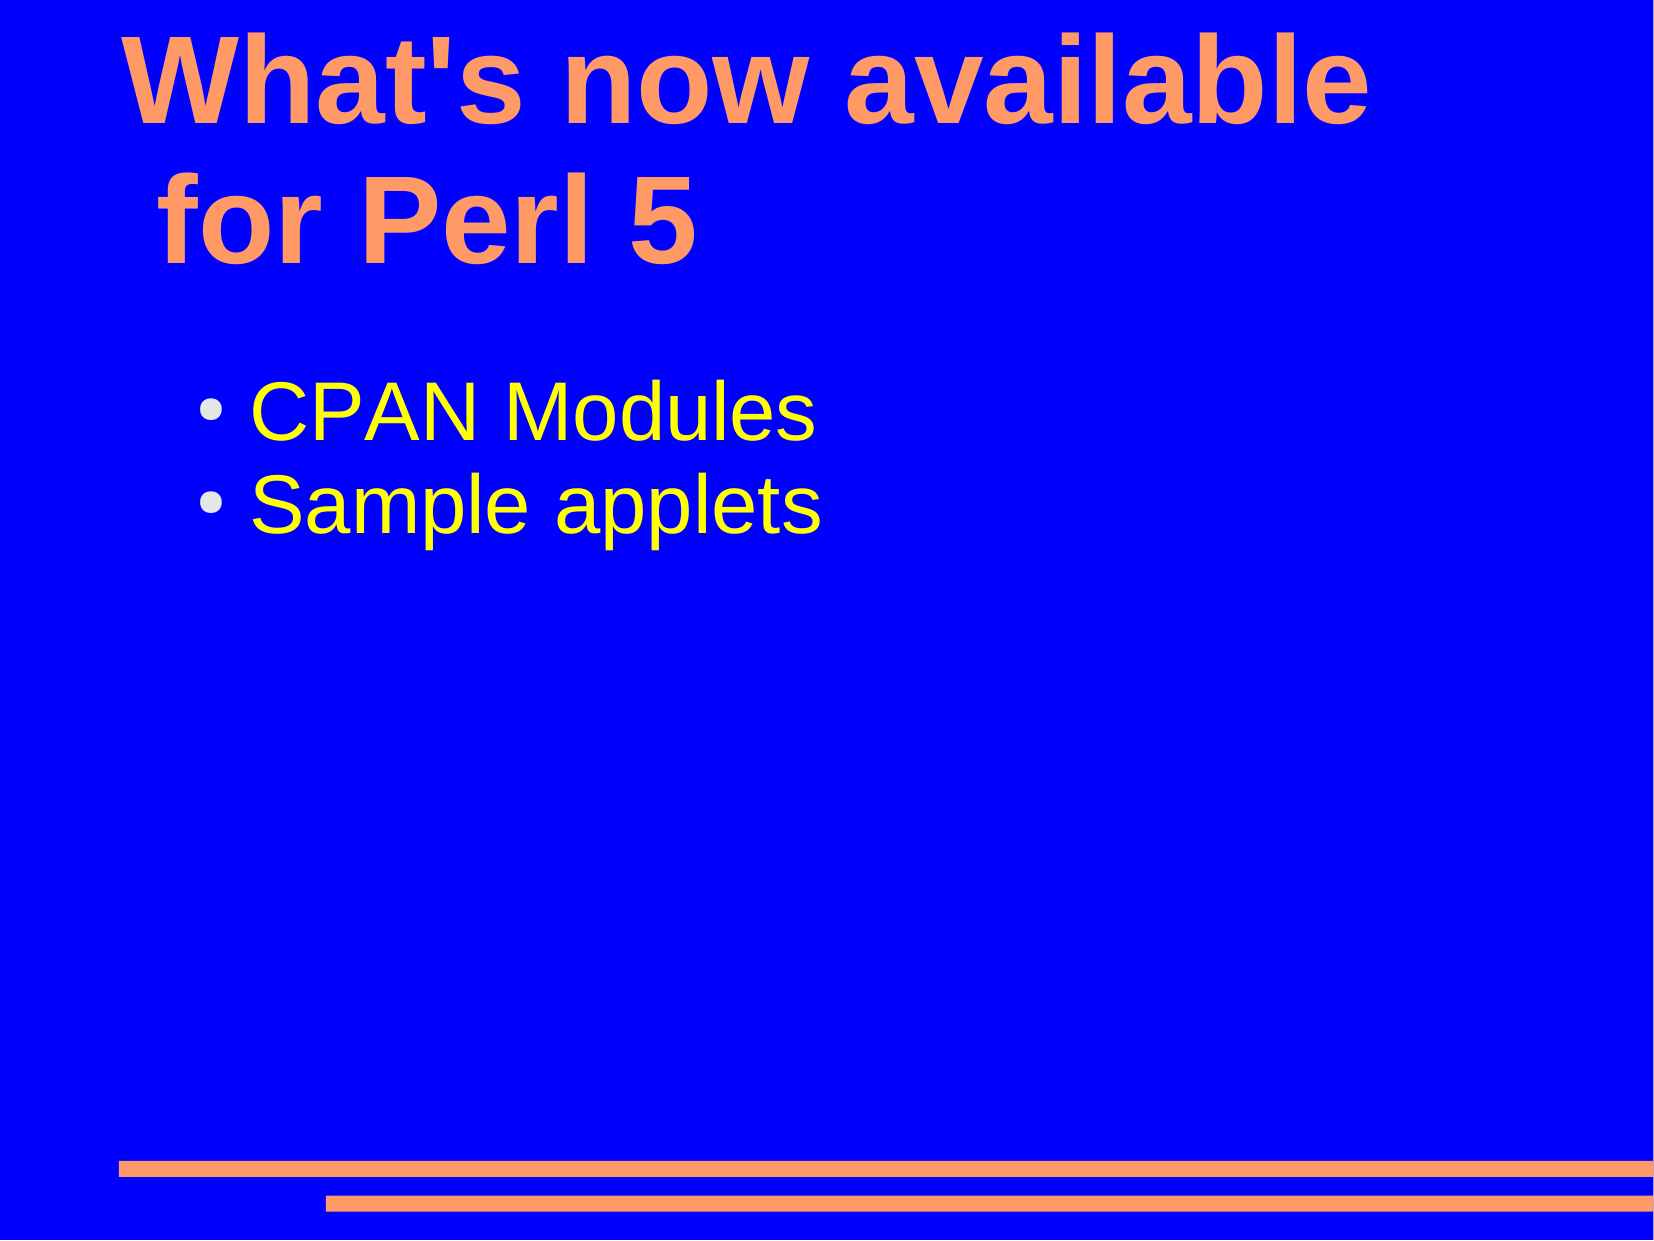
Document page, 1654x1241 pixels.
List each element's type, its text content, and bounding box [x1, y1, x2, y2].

list CPAN Modules Sample applets [178, 364, 1570, 1147]
title What's now available for Perl 5 [121, 10, 1534, 290]
